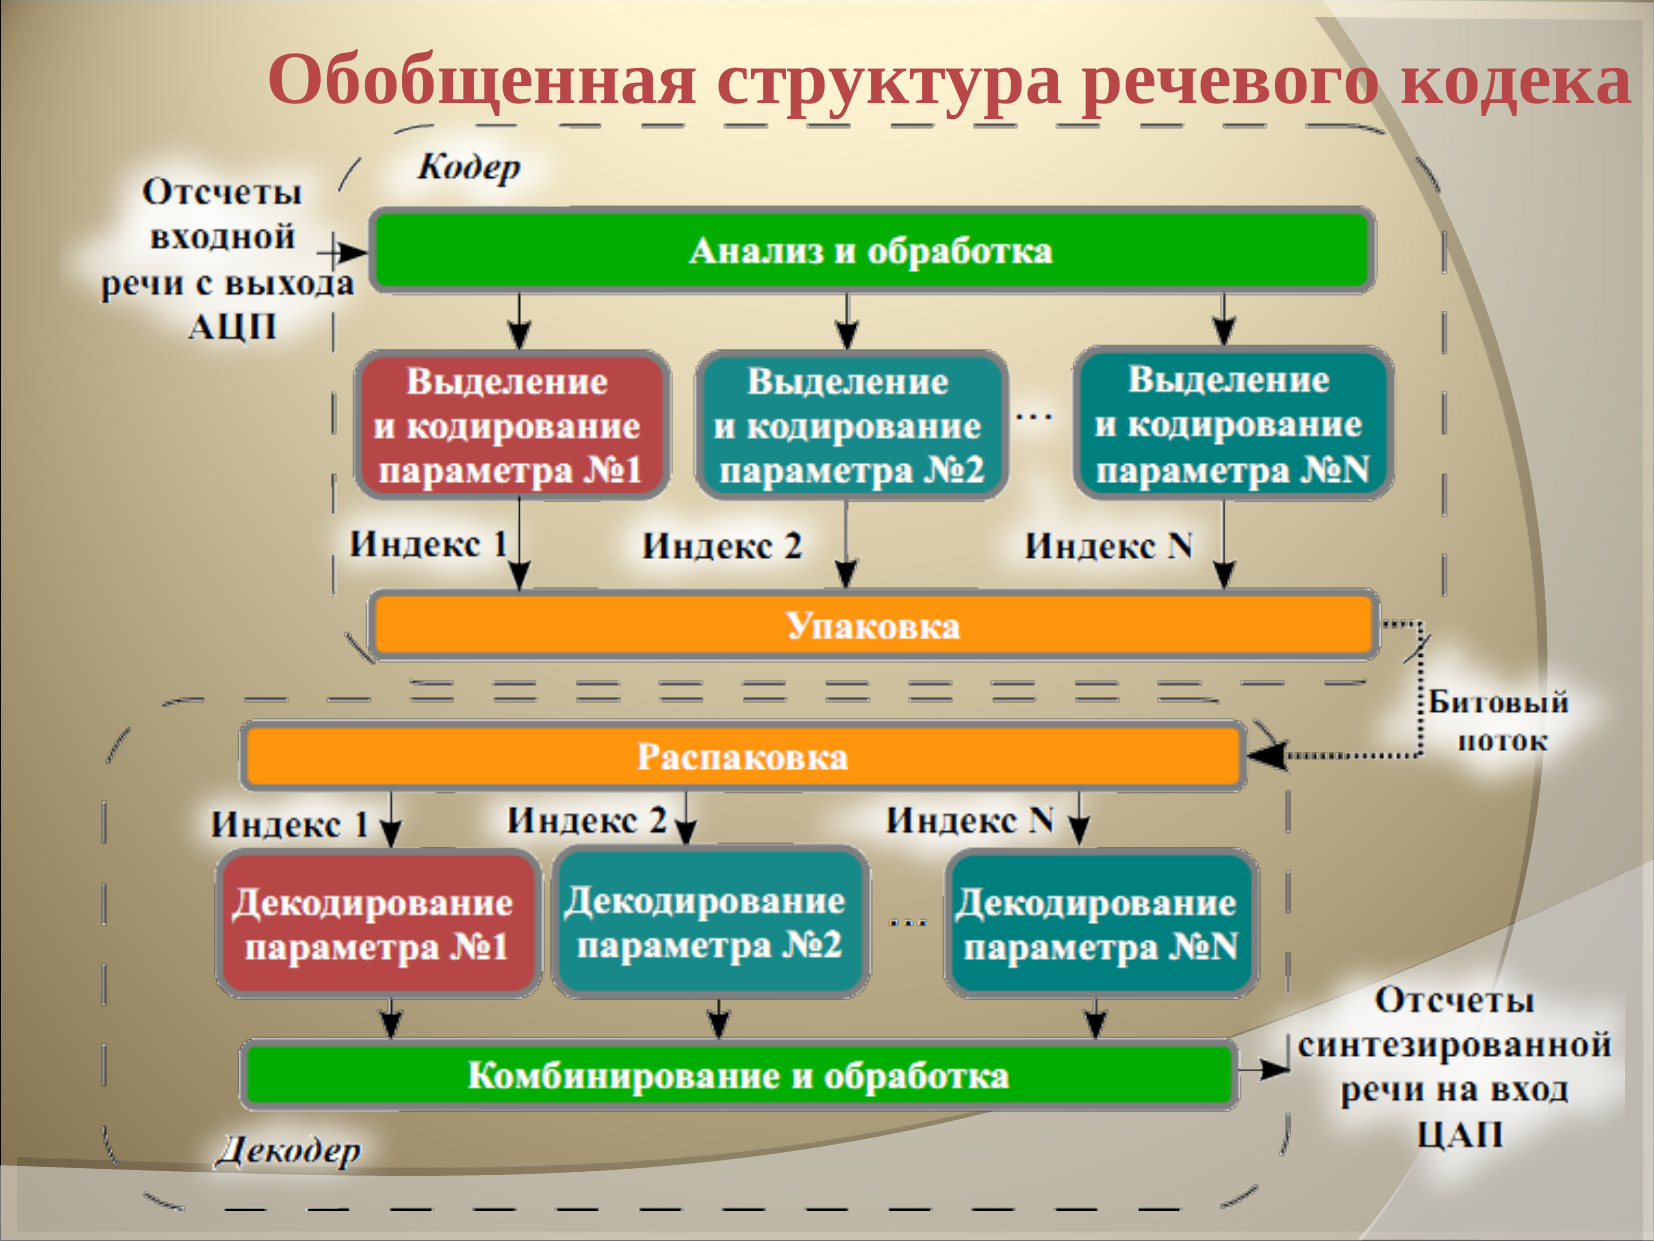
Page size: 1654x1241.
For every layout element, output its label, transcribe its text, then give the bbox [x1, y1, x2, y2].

picture [832, 110, 842, 115]
picture [949, 110, 959, 115]
picture [0, 0, 1625, 1211]
text_box Обобщенная структура речевого кодека [251, 29, 1447, 110]
